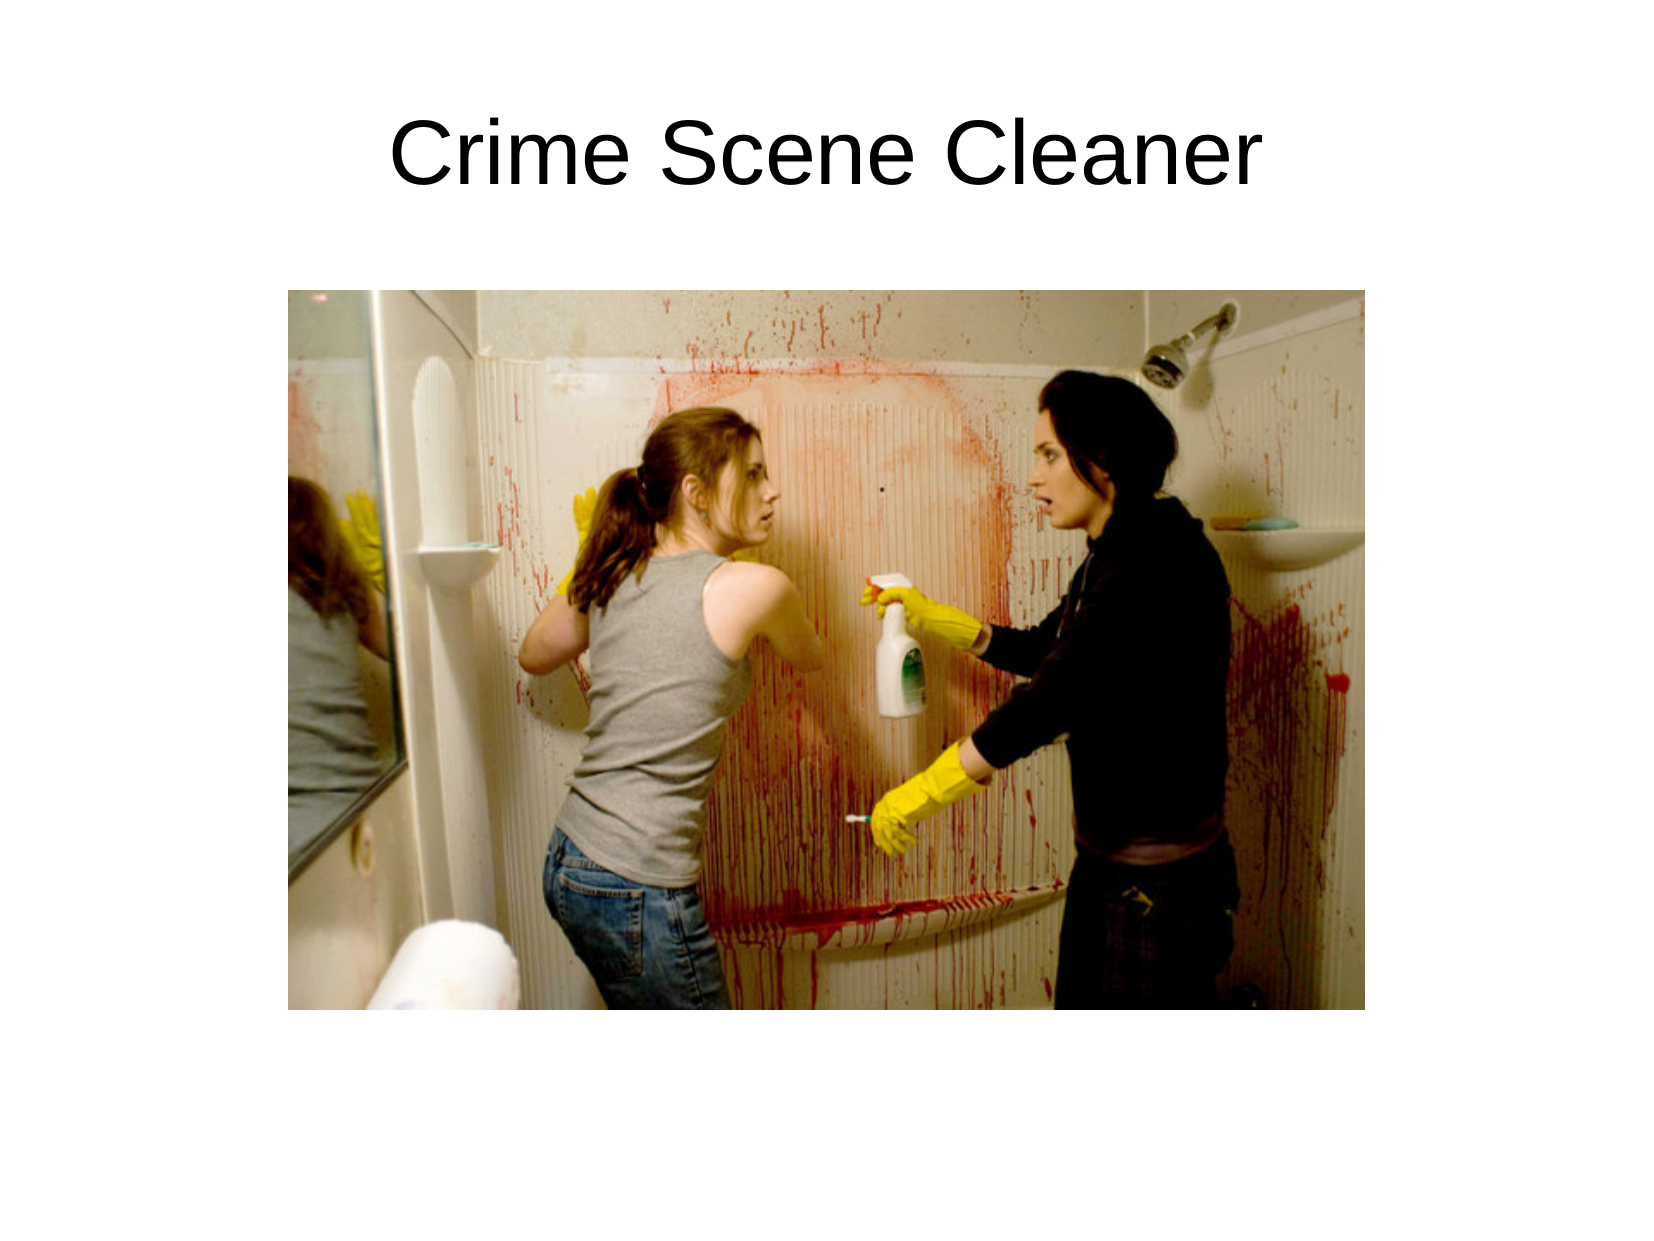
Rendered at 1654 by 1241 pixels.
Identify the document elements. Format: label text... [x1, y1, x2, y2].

picture [288, 290, 1365, 1010]
title Crime Scene Cleaner [82, 49, 1571, 257]
